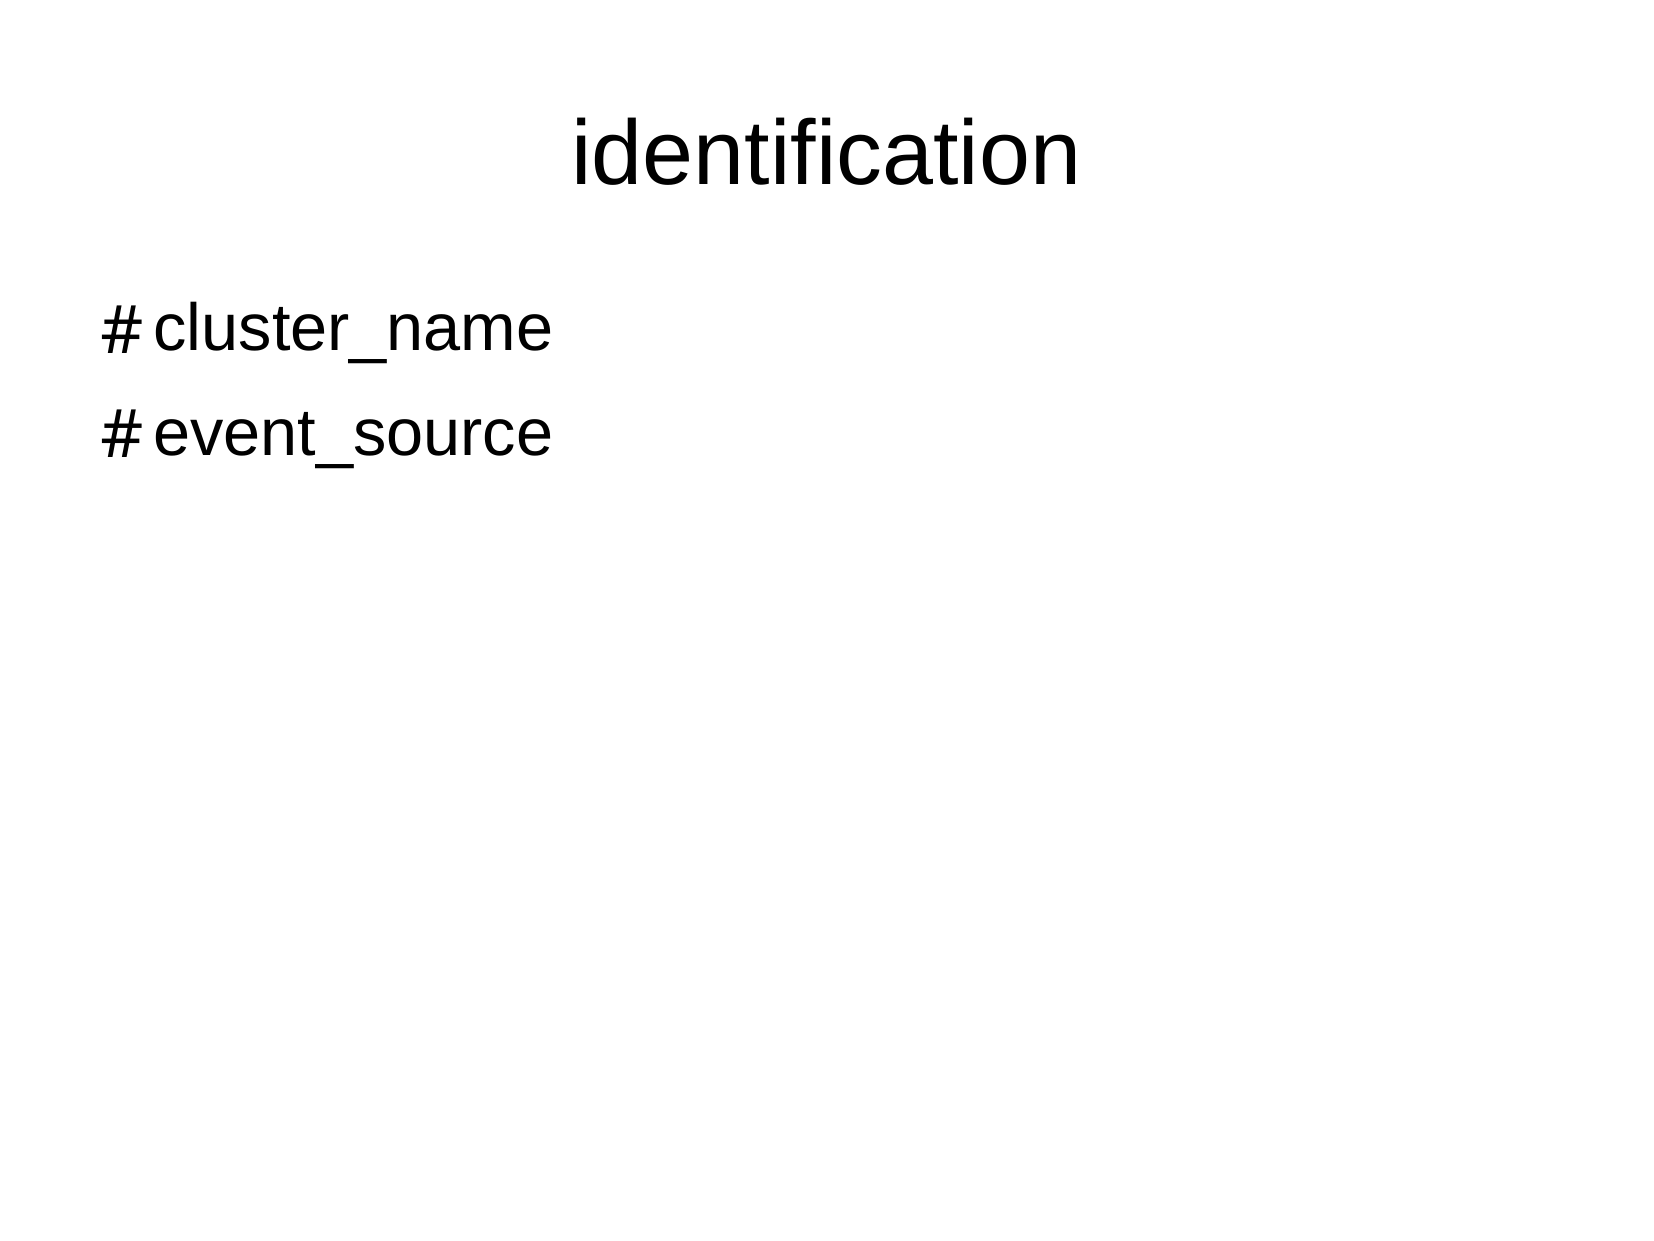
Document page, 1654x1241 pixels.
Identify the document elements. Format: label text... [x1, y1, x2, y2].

title identification [82, 49, 1571, 257]
list cluster_name event_source [82, 290, 1571, 1109]
